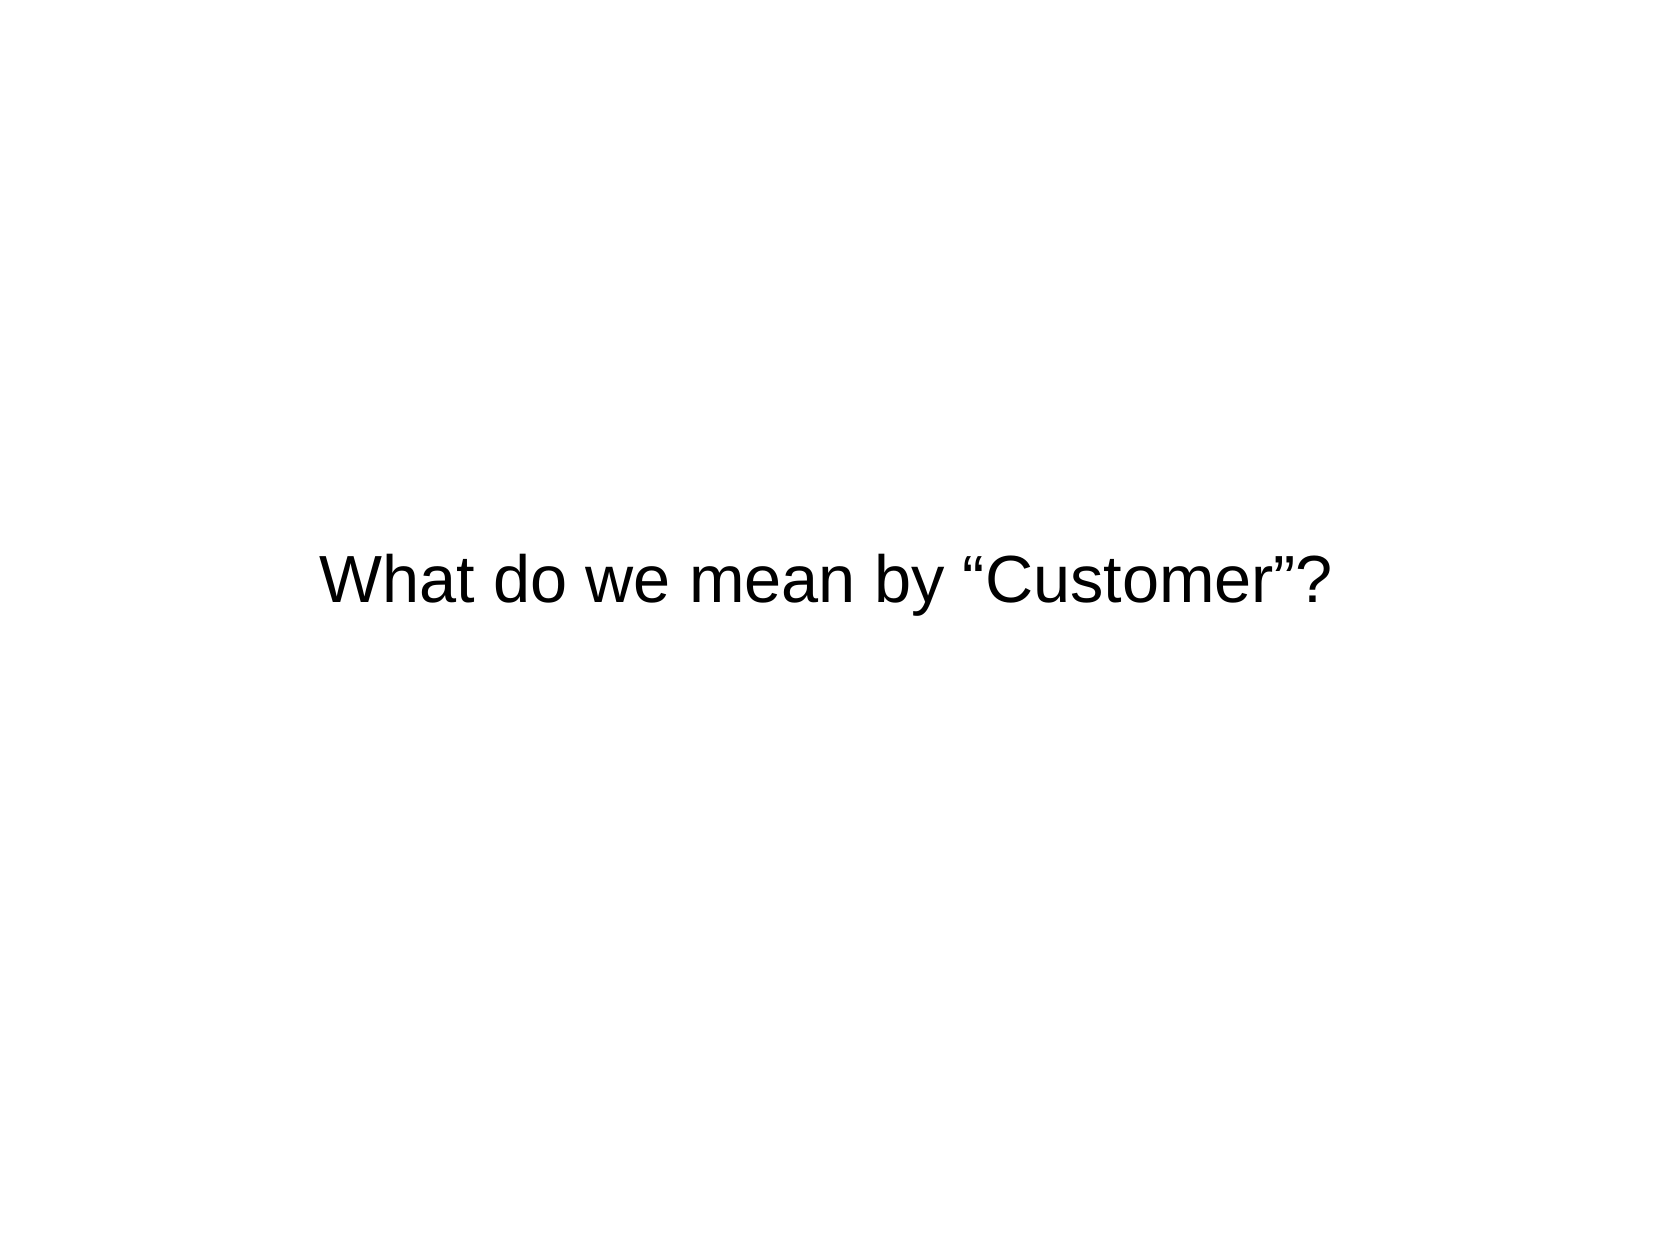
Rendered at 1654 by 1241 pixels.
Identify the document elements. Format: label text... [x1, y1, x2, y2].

subtitle What do we mean by “Customer”? [82, 56, 1571, 1102]
